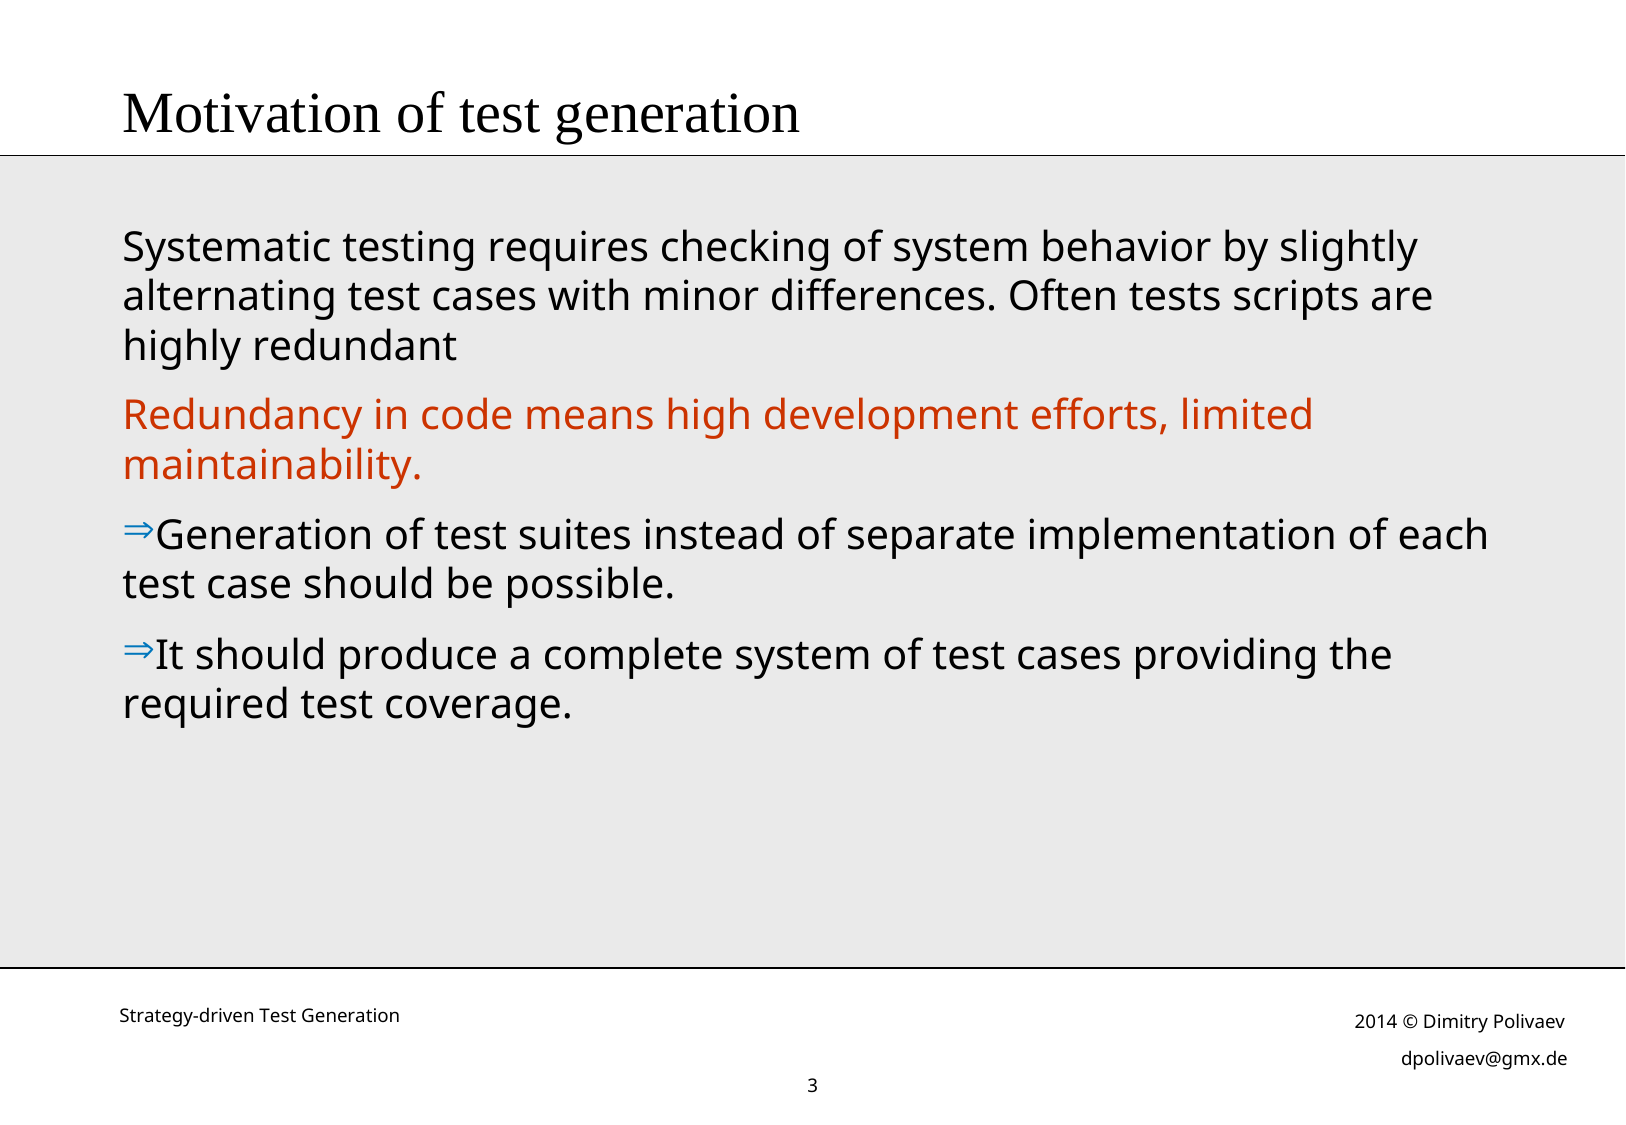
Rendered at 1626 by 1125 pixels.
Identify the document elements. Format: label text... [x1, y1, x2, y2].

list Systematic testing requires checking of system behavior by slightly alternating test cases with minor differences. Often tests scripts are highly redundant Redundancy in code means high development efforts, limited maintainability. Generation of test suites instead of separate implementation of each test case should be possible. It should produce a complete system of test cases providing the required test coverage. [122, 219, 1501, 690]
title Motivation of test generation [122, 70, 1501, 145]
